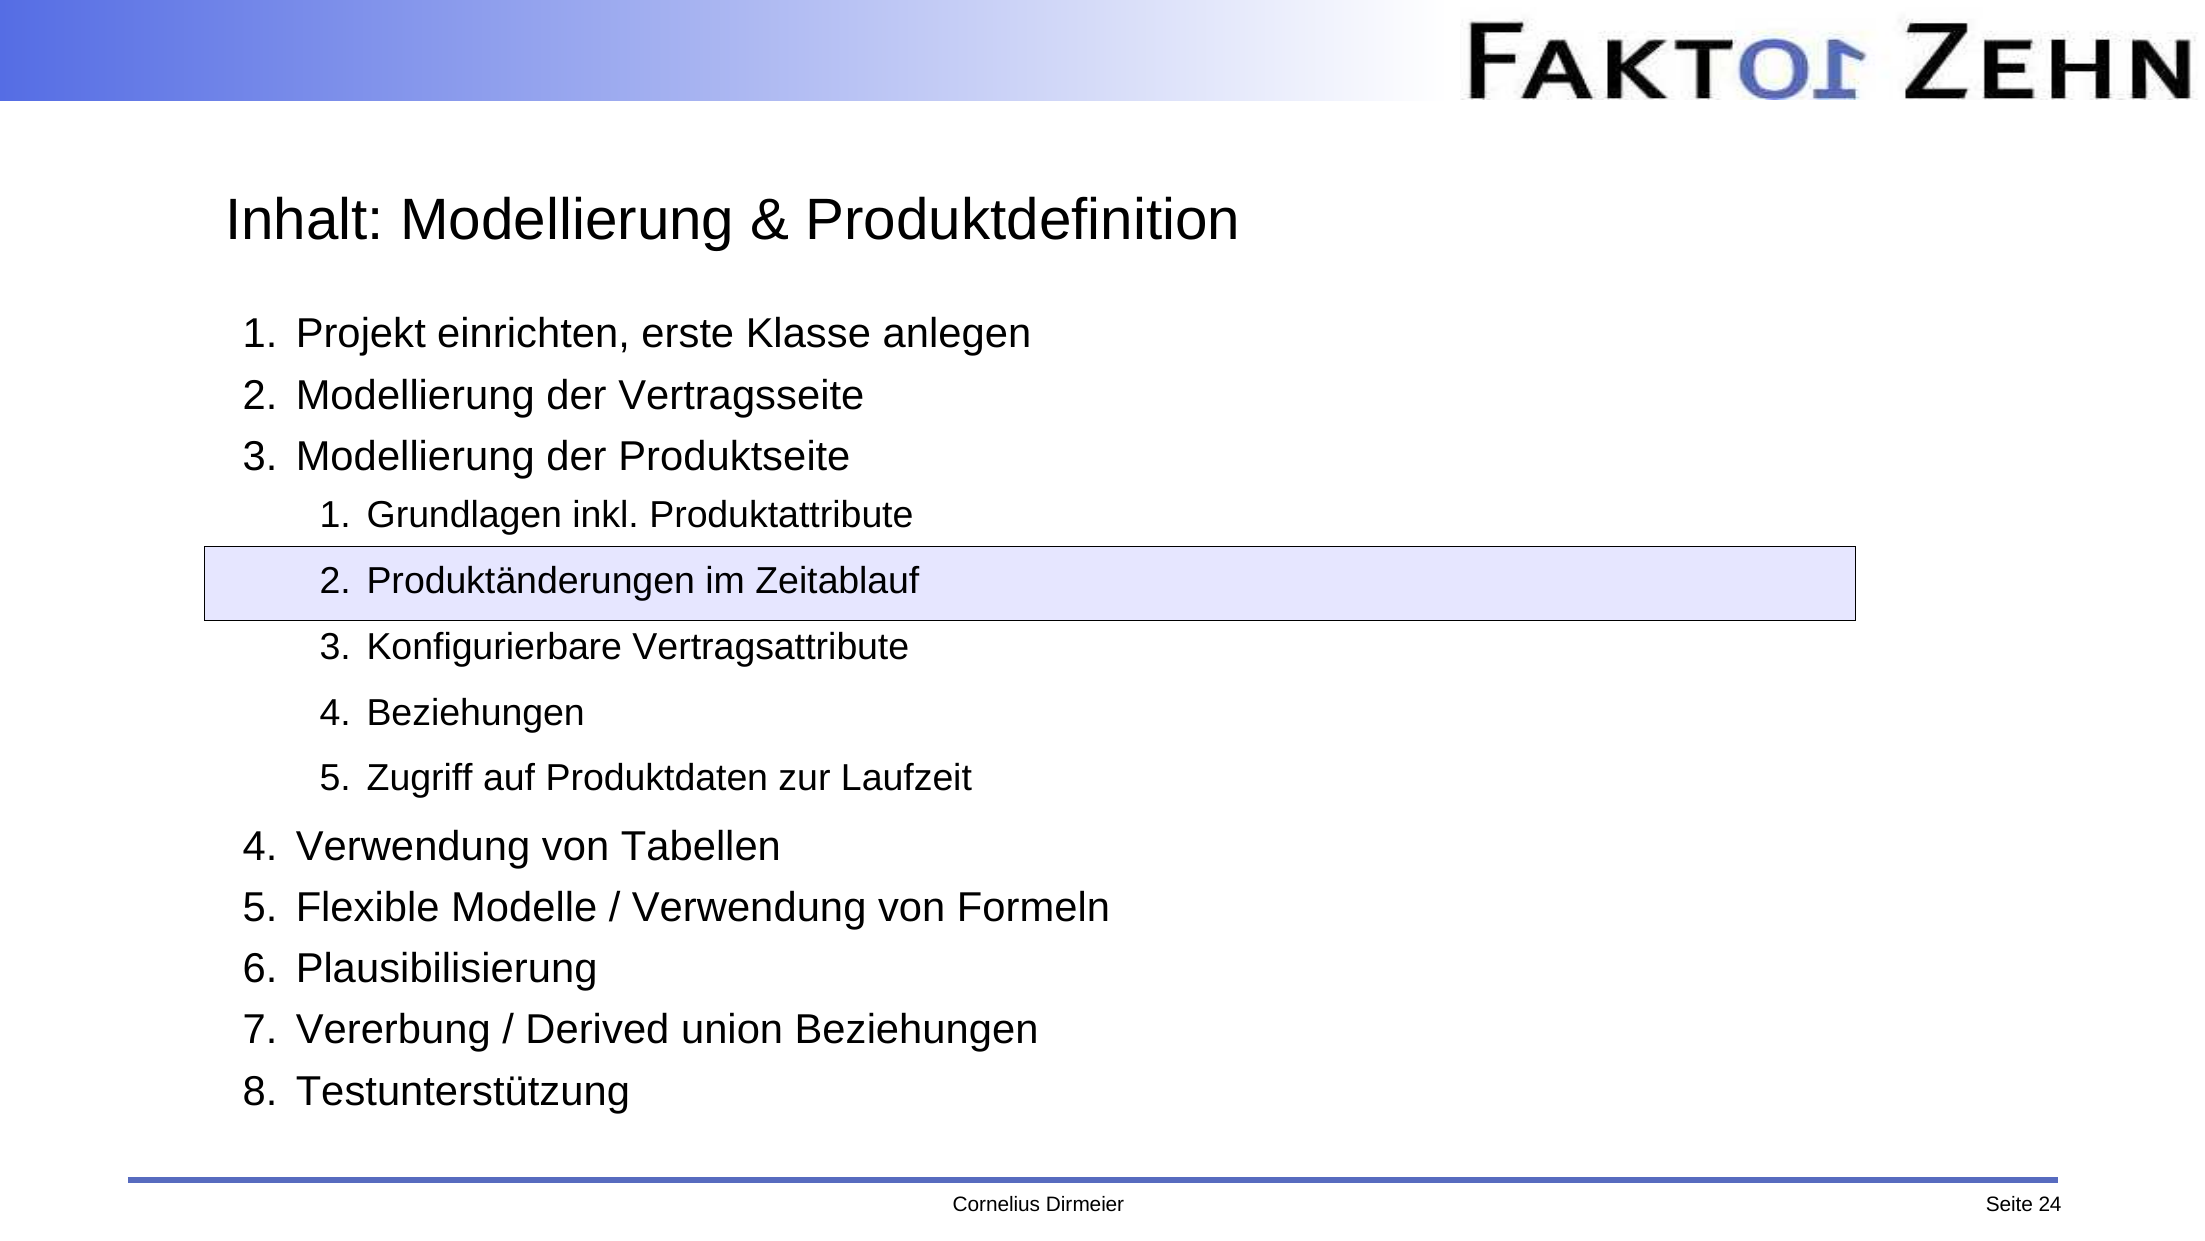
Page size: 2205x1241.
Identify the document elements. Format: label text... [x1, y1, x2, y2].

list Projekt einrichten, erste Klasse anlegen Modellierung der Vertragsseite Modellierung der Produktseite Grundlagen inkl. Produktattribute Produktänderungen im Zeitablauf Konfigurierbare Vertragsattribute Beziehungen Zugriff auf Produktdaten zur Laufzeit Verwendung von Tabellen Flexible Modelle / Verwendung von Formeln Plausibilisierung Vererbung / Derived union Beziehungen Testunterstützung [225, 310, 1981, 1115]
picture [1460, 7, 2202, 100]
title Inhalt: Modellierung & Produktdefinition [225, 142, 1981, 296]
text_box [204, 546, 225, 621]
